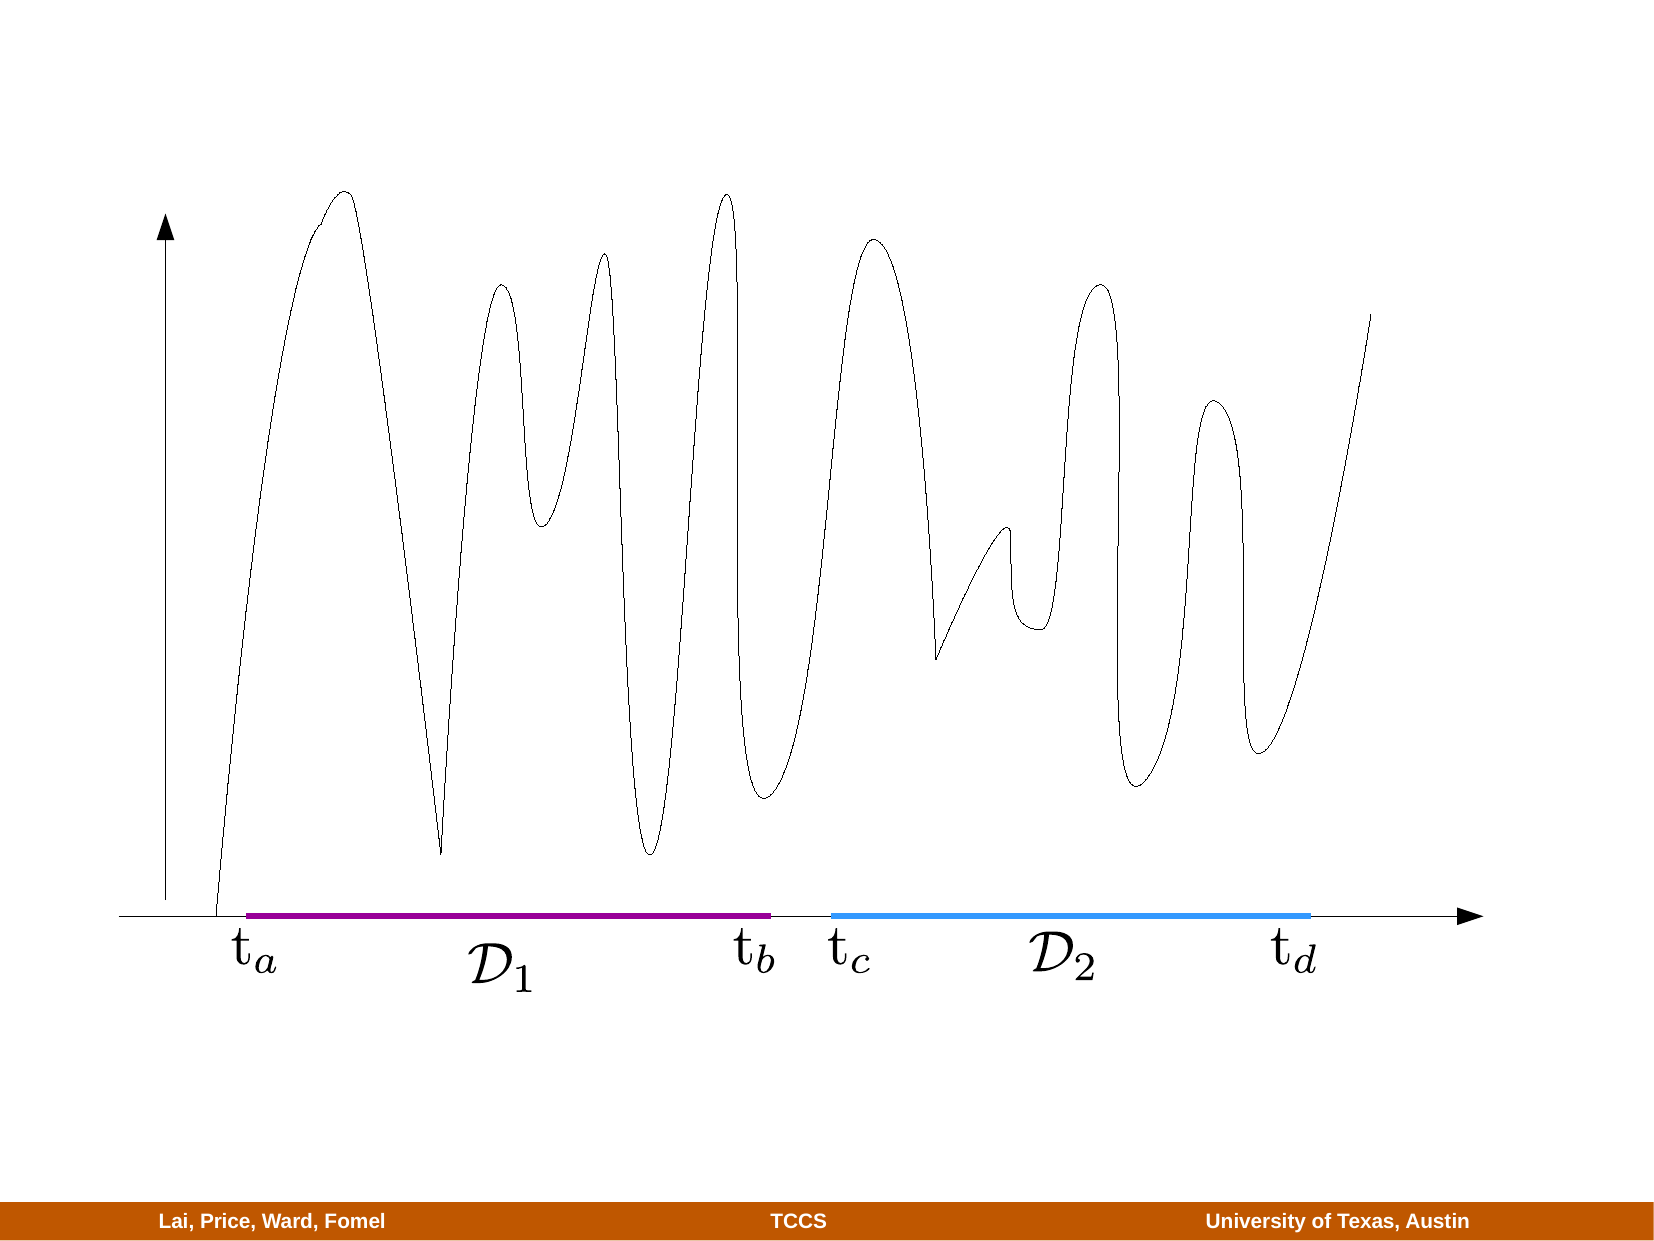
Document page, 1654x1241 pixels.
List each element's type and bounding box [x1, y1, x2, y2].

text_box [230, 928, 279, 974]
text_box [732, 928, 776, 974]
text_box [1269, 928, 1317, 974]
text_box [1028, 931, 1097, 981]
text_box [826, 928, 871, 974]
text_box [467, 943, 536, 992]
